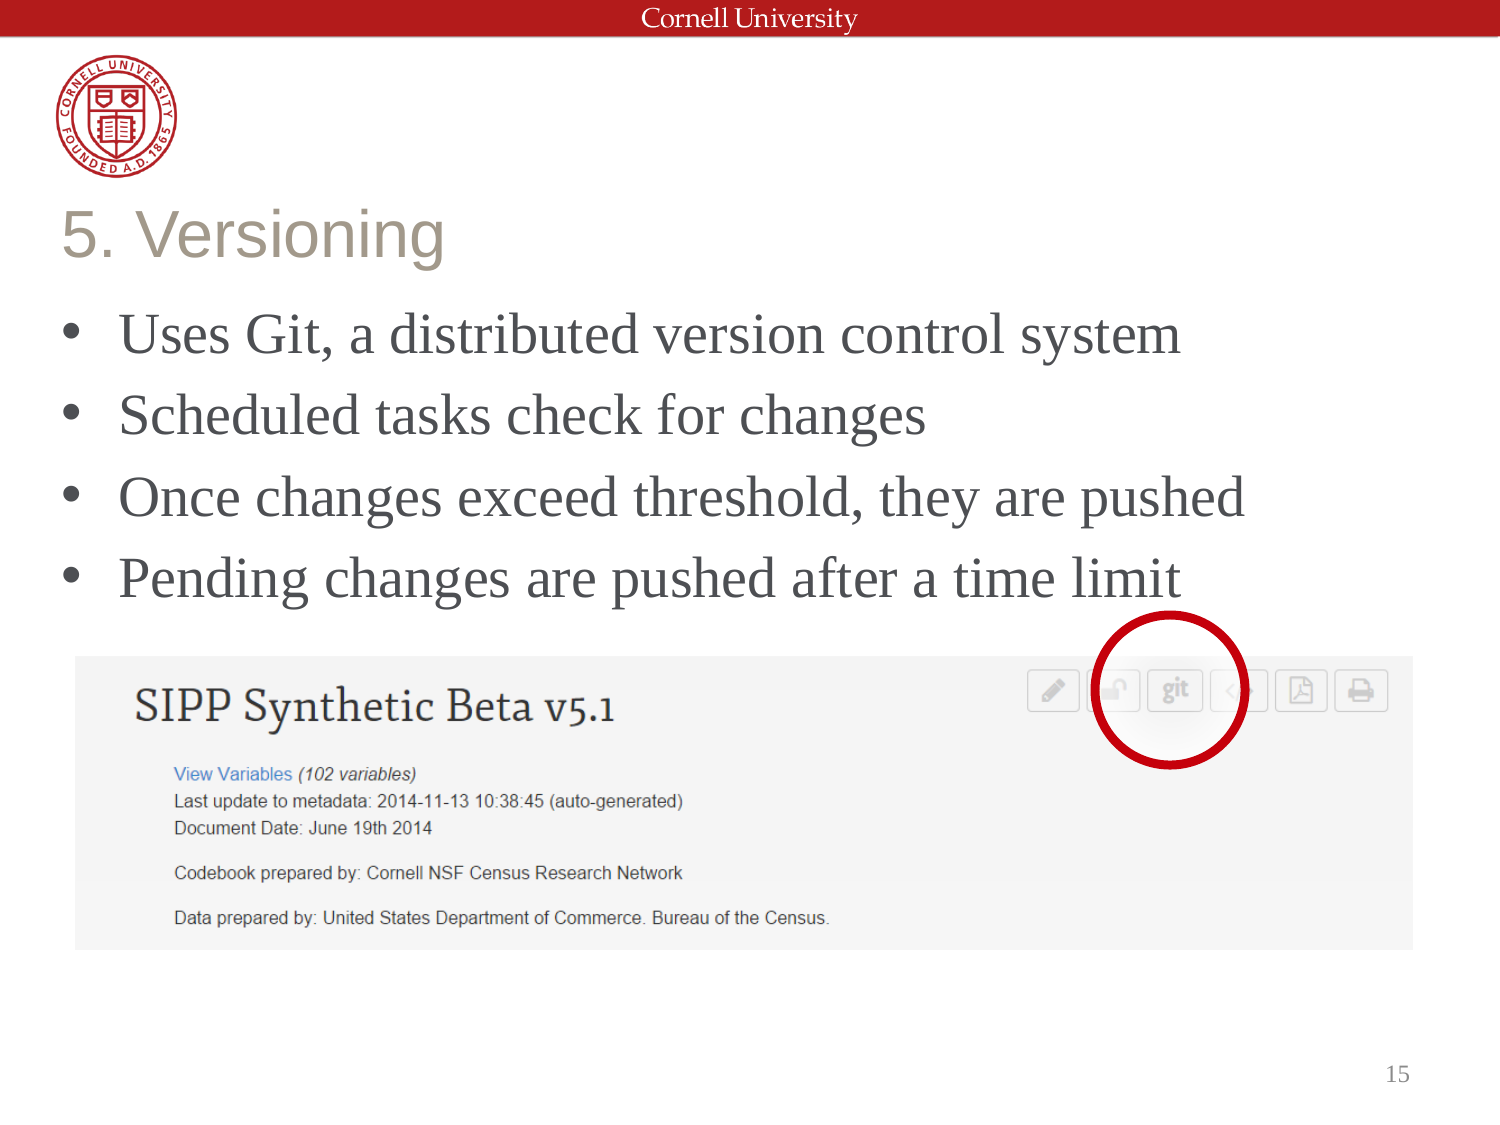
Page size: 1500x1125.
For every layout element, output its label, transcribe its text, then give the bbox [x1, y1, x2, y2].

picture [75, 656, 1413, 950]
title 5. Versioning [46, 174, 1471, 288]
picture [50, 50, 195, 174]
text_box [1095, 615, 1246, 766]
slide_number <number> [1074, 1042, 1425, 1103]
picture [635, 0, 860, 60]
list Uses Git, a distributed version control system Scheduled tasks check for changes Once changes exceed threshold, they are pushed Pending changes are pushed after a time limit [46, 288, 1471, 944]
